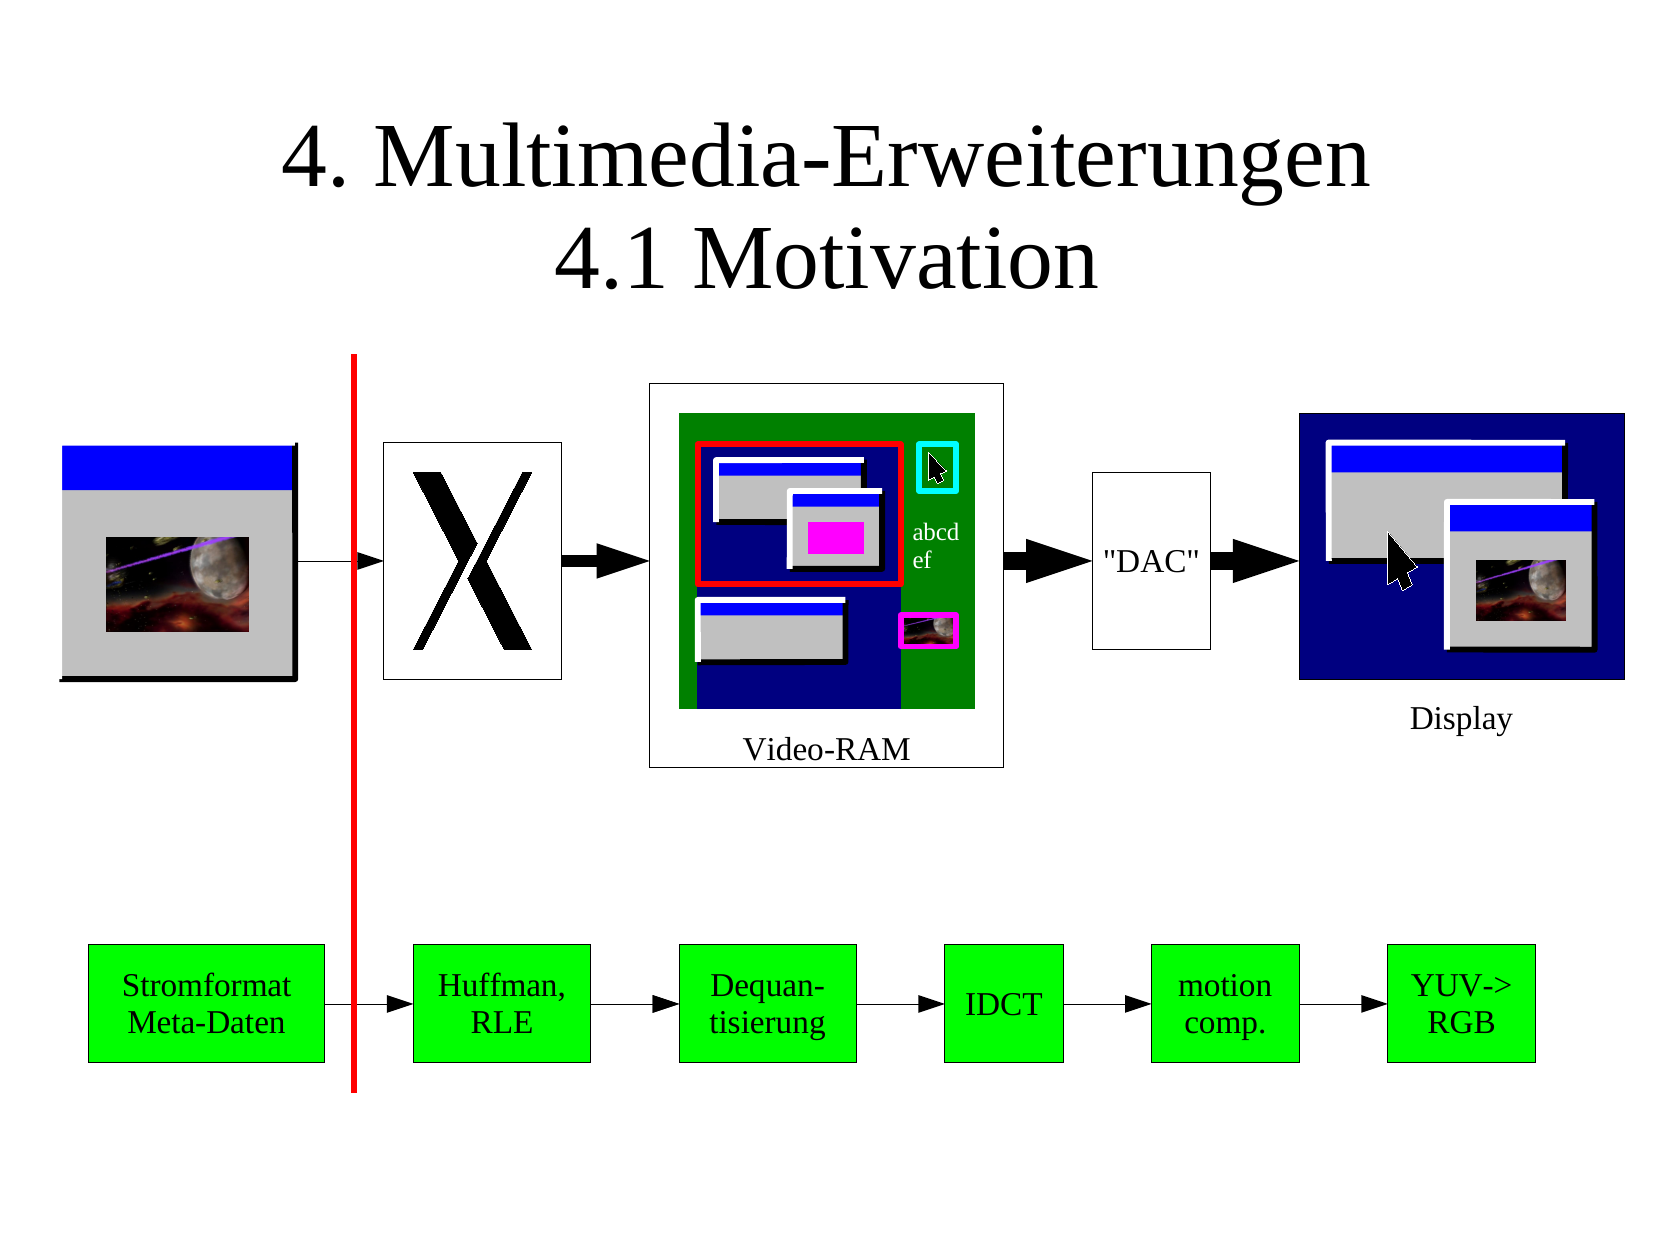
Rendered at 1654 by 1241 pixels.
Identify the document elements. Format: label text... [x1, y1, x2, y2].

text_box [1299, 413, 1625, 680]
picture [1476, 560, 1566, 621]
text_box abcdef [900, 506, 975, 590]
text_box [679, 413, 975, 709]
text_box motion comp. [1151, 944, 1300, 1063]
text_box Stromformat Meta-Daten [88, 944, 325, 1063]
text_box Display [1299, 699, 1625, 738]
text_box [59, 442, 296, 680]
picture [904, 618, 953, 644]
text_box [701, 447, 898, 581]
text_box Video-RAM [649, 383, 1004, 768]
text_box [467, 472, 532, 650]
text_box [413, 472, 478, 650]
text_box Huffman, RLE [413, 944, 591, 1063]
title 4. Multimedia-Erweiterungen 4.1 Motivation [121, 102, 1534, 311]
text_box IDCT [944, 944, 1064, 1063]
picture [106, 537, 249, 632]
text_box "DAC" [1092, 472, 1211, 650]
text_box YUV-> RGB [1387, 944, 1536, 1063]
text_box Dequan- tisierung [679, 944, 857, 1063]
